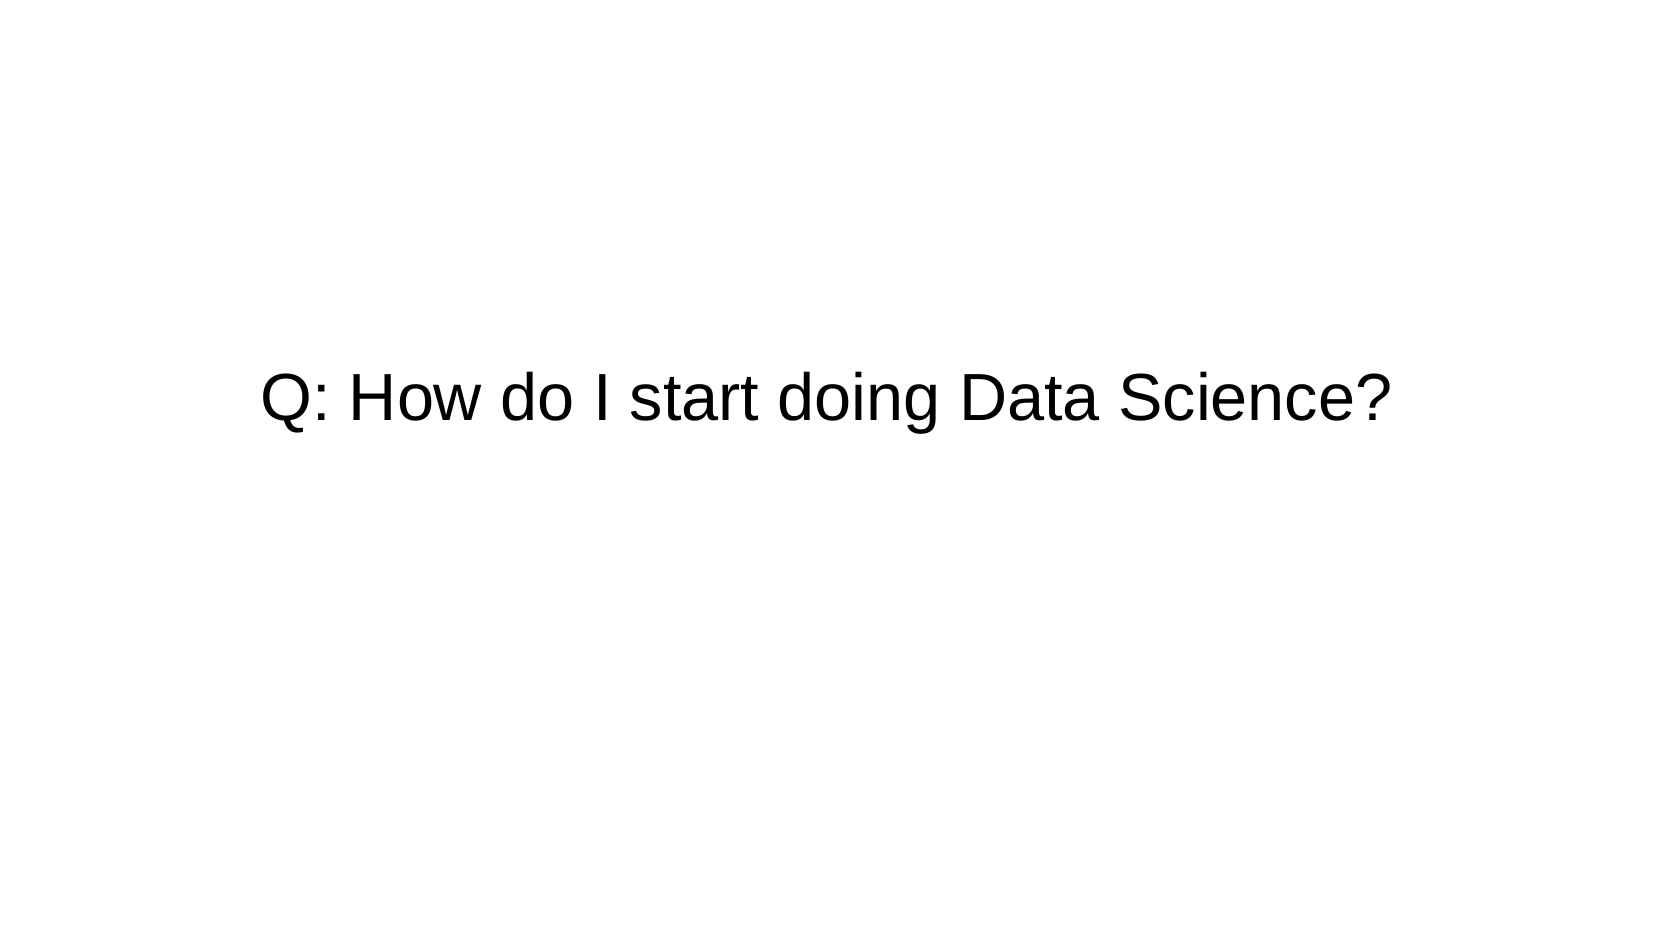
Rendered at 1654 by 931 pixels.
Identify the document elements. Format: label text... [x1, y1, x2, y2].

subtitle Q: How do I start doing Data Science? [82, 37, 1571, 757]
